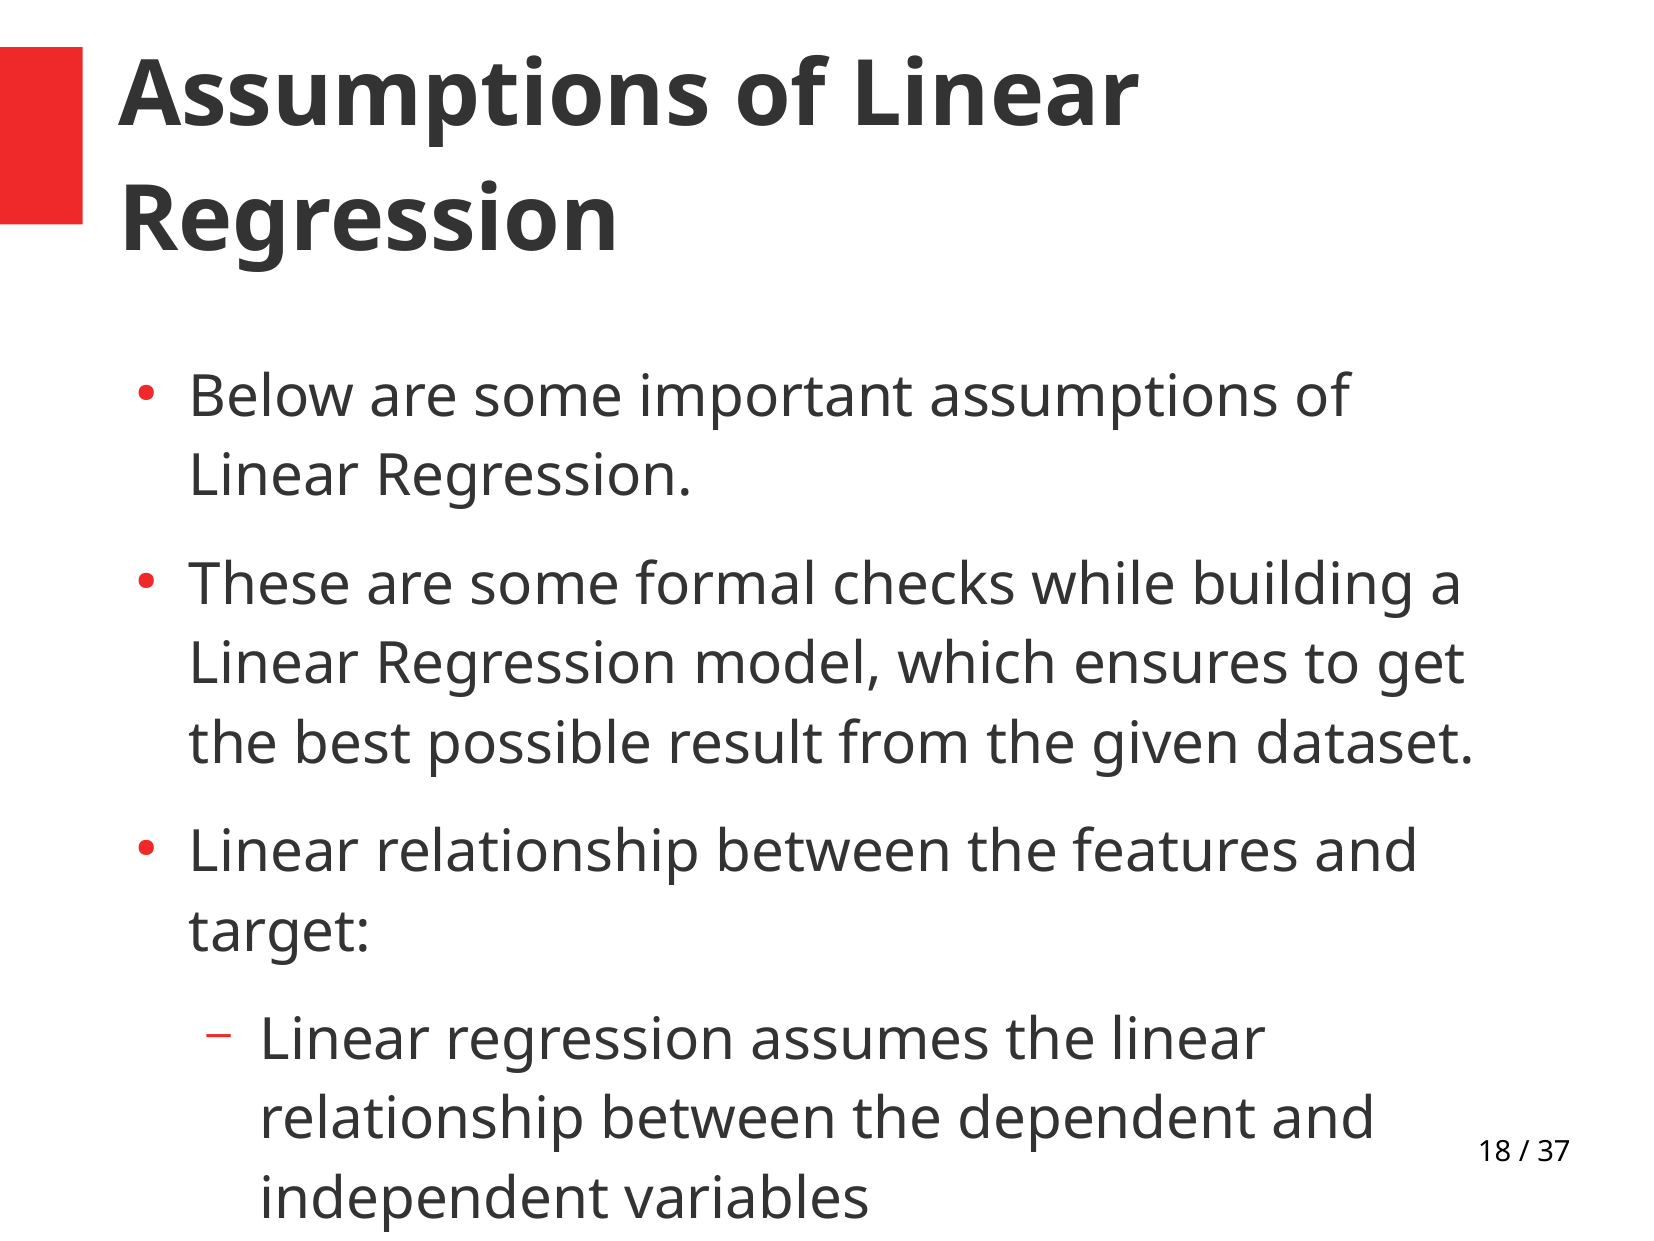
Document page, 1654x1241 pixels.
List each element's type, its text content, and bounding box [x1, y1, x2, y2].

title Assumptions of Linear Regression [118, 28, 1571, 278]
list Below are some important assumptions of Linear Regression. These are some formal checks while building a Linear Regression model, which ensures to get the best possible result from the given dataset. Linear relationship between the features and target: Linear regression assumes the linear relationship between the dependent and independent variables [118, 354, 1536, 1074]
